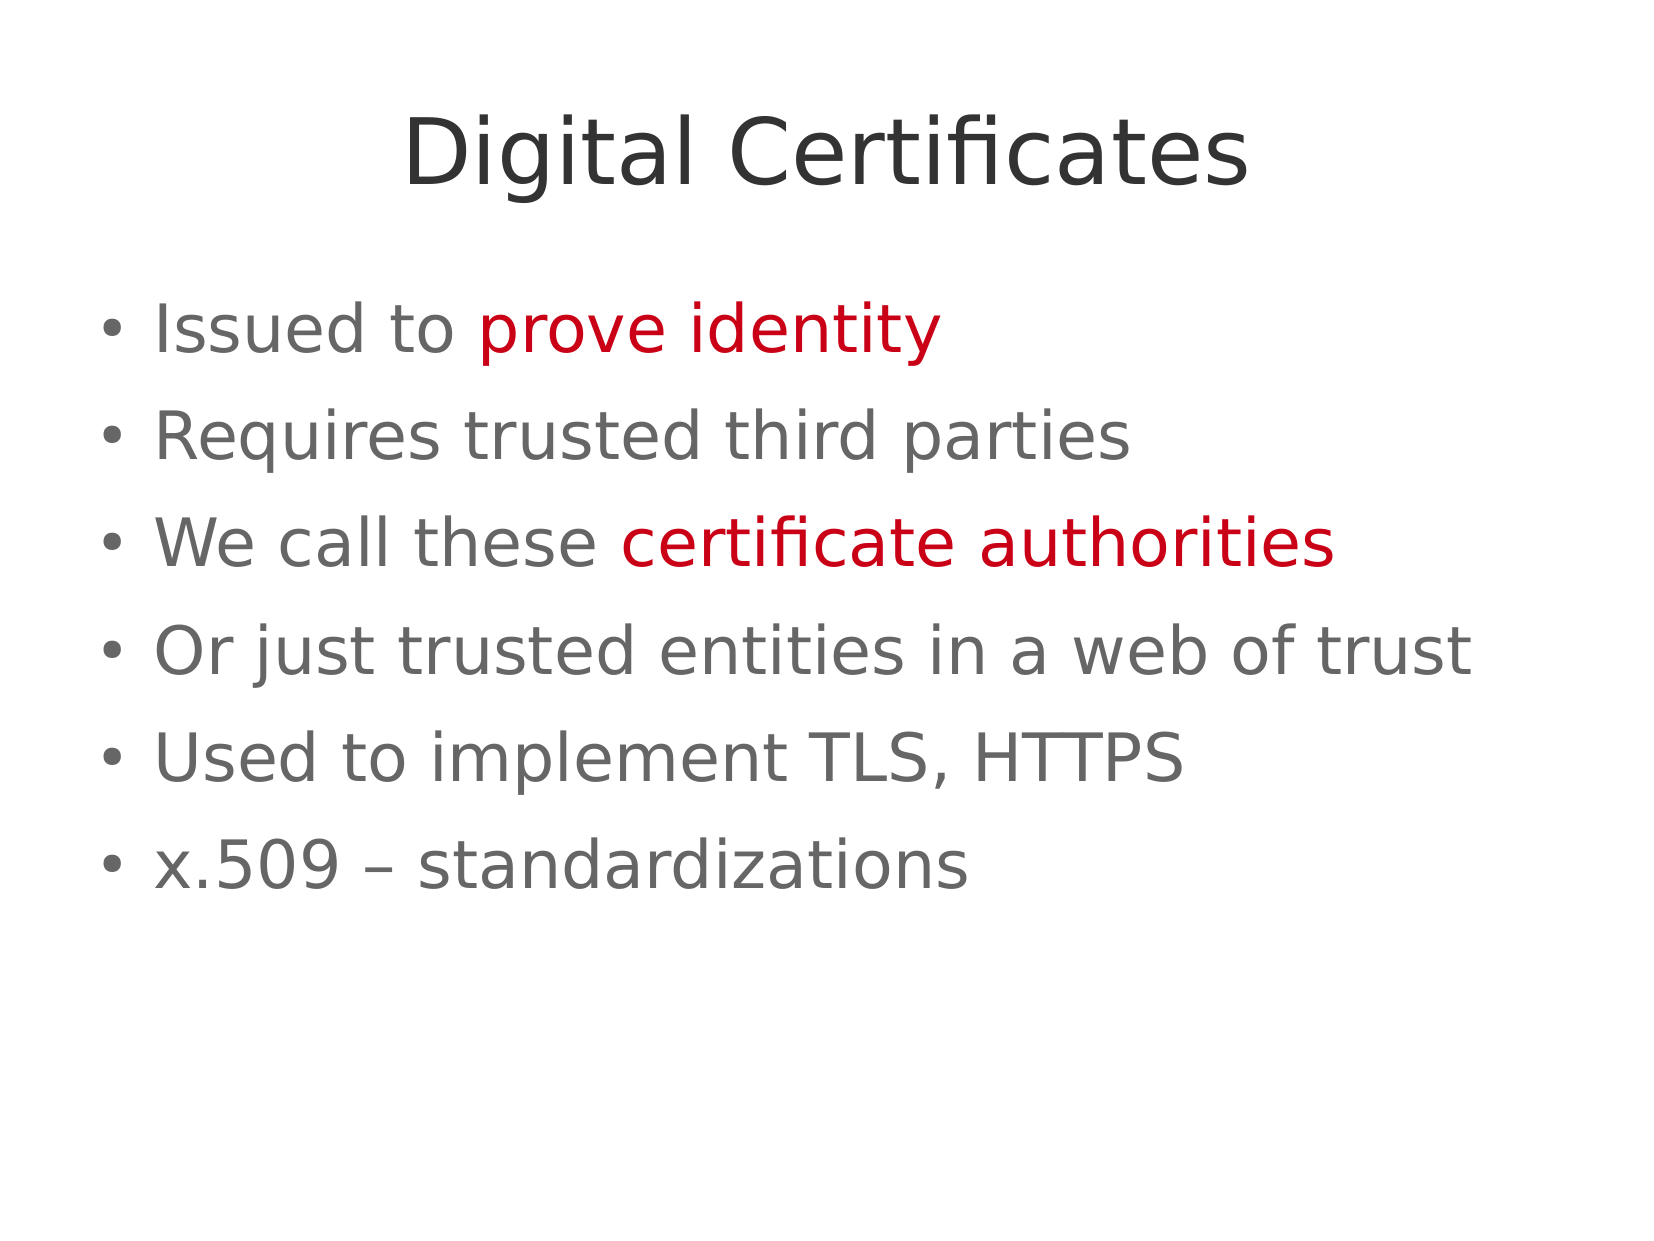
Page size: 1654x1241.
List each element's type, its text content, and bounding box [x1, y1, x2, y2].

title Digital Certificates [82, 56, 1571, 250]
list Issued to prove identity Requires trusted third parties We call these certificate authorities Or just trusted entities in a web of trust Used to implement TLS, HTTPS x.509 – standardizations [82, 290, 1571, 1109]
